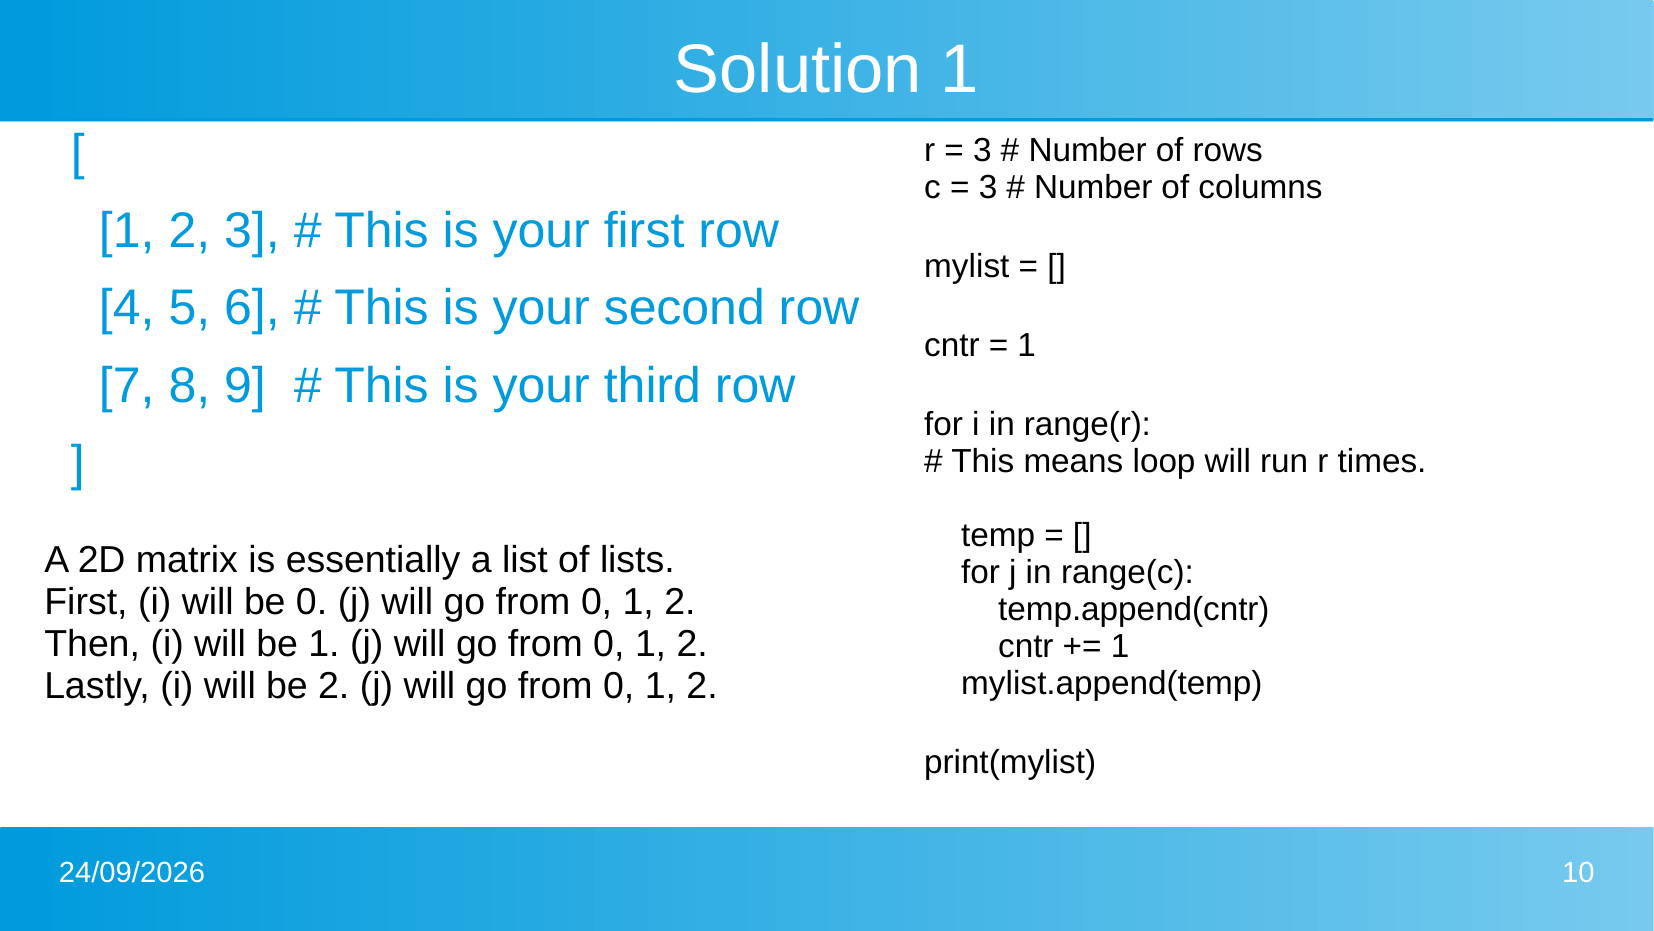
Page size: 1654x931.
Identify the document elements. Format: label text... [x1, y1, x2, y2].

list [ [1, 2, 3], # This is your first row [4, 5, 6], # This is your second row [7, 8, 9] # This is your third row ] [0, 124, 886, 508]
text_box r = 3 # Number of rows c = 3 # Number of columns mylist = [] cntr = 1 for i in range(r): # This means loop will run r times. temp = [] for j in range(c): temp.append(cntr) cntr += 1 mylist.append(temp) print(mylist) [909, 124, 1530, 789]
title Solution 1 [59, 29, 1595, 108]
text_box A 2D matrix is essentially a list of lists. First, (i) will be 0. (j) will go from 0, 1, 2. Then, (i) will be 1. (j) will go from 0, 1, 2. Lastly, (i) will be 2. (j) will go from 0, 1, 2. [29, 531, 768, 715]
